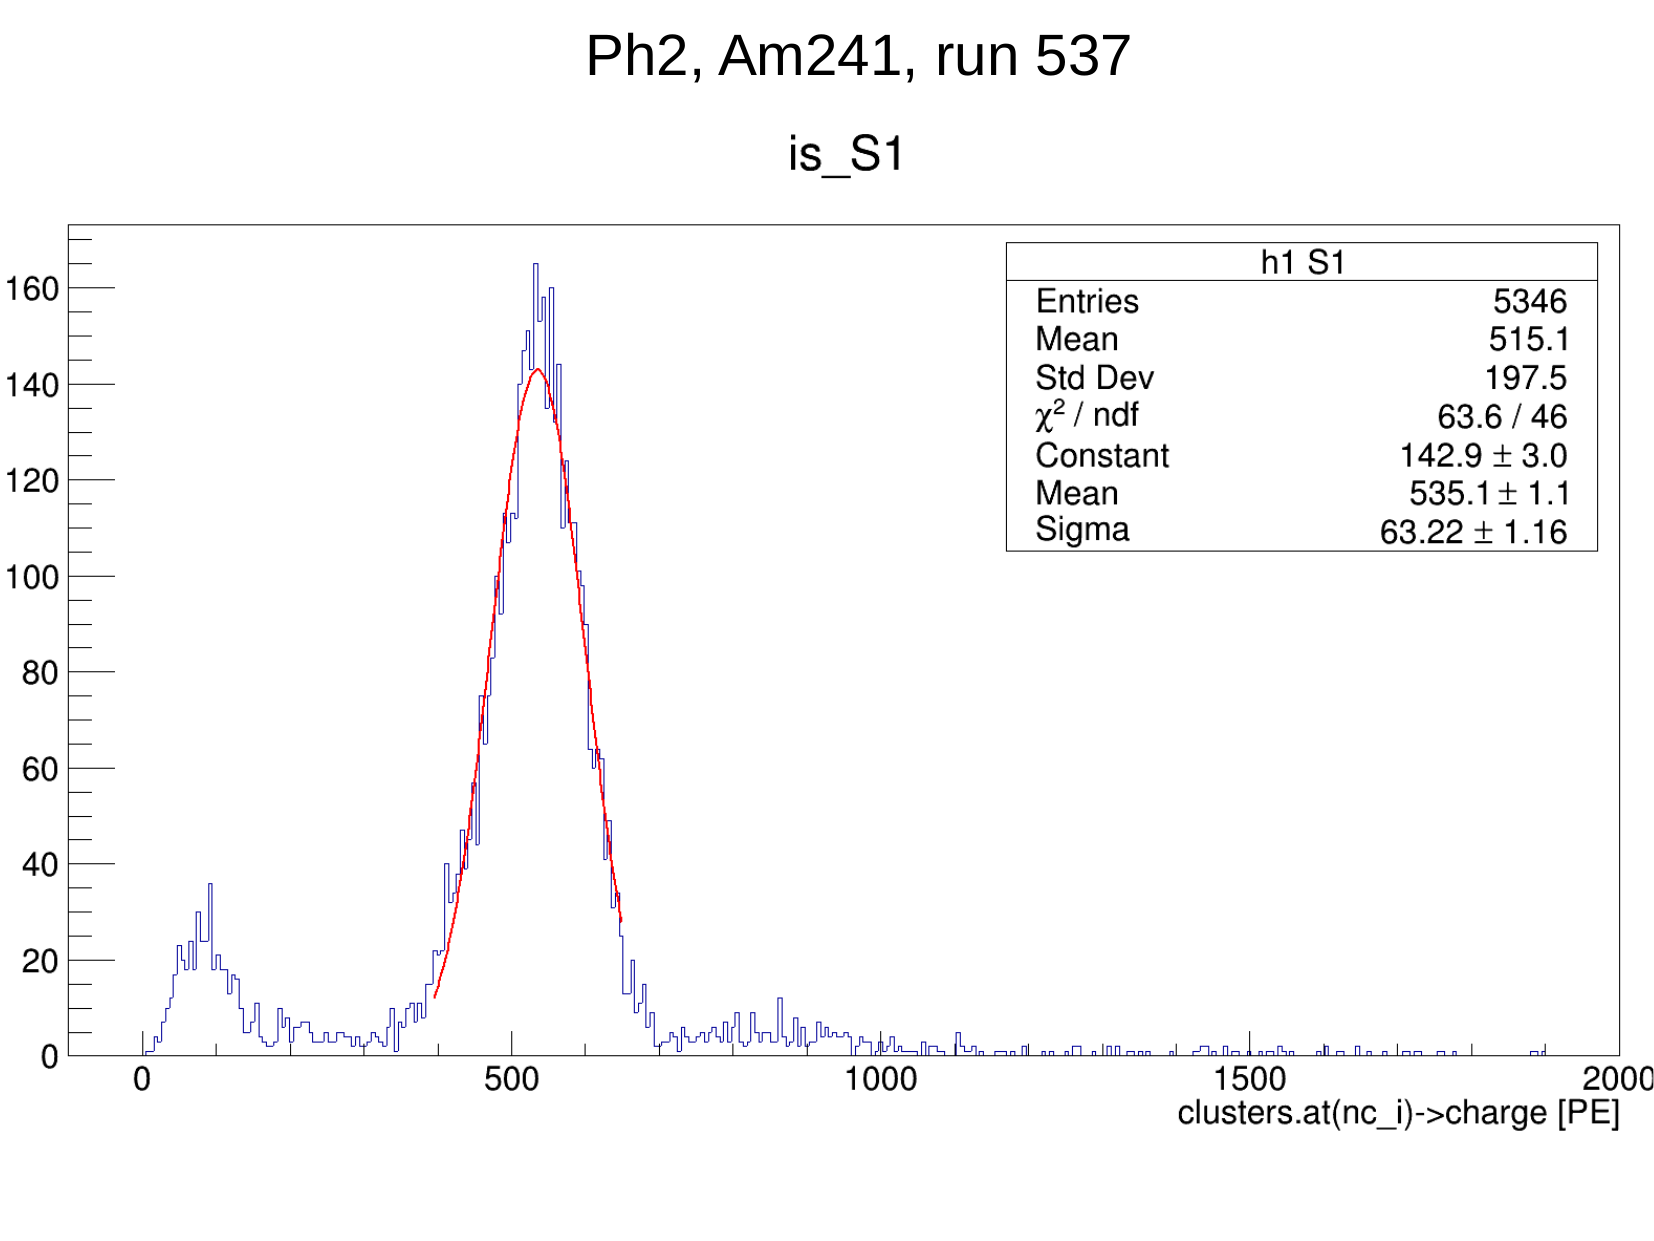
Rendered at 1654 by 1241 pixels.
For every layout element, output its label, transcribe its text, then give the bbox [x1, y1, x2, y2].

text_box Ph2, Am241, run 537 [518, 15, 1201, 132]
picture [6, 132, 1654, 1136]
